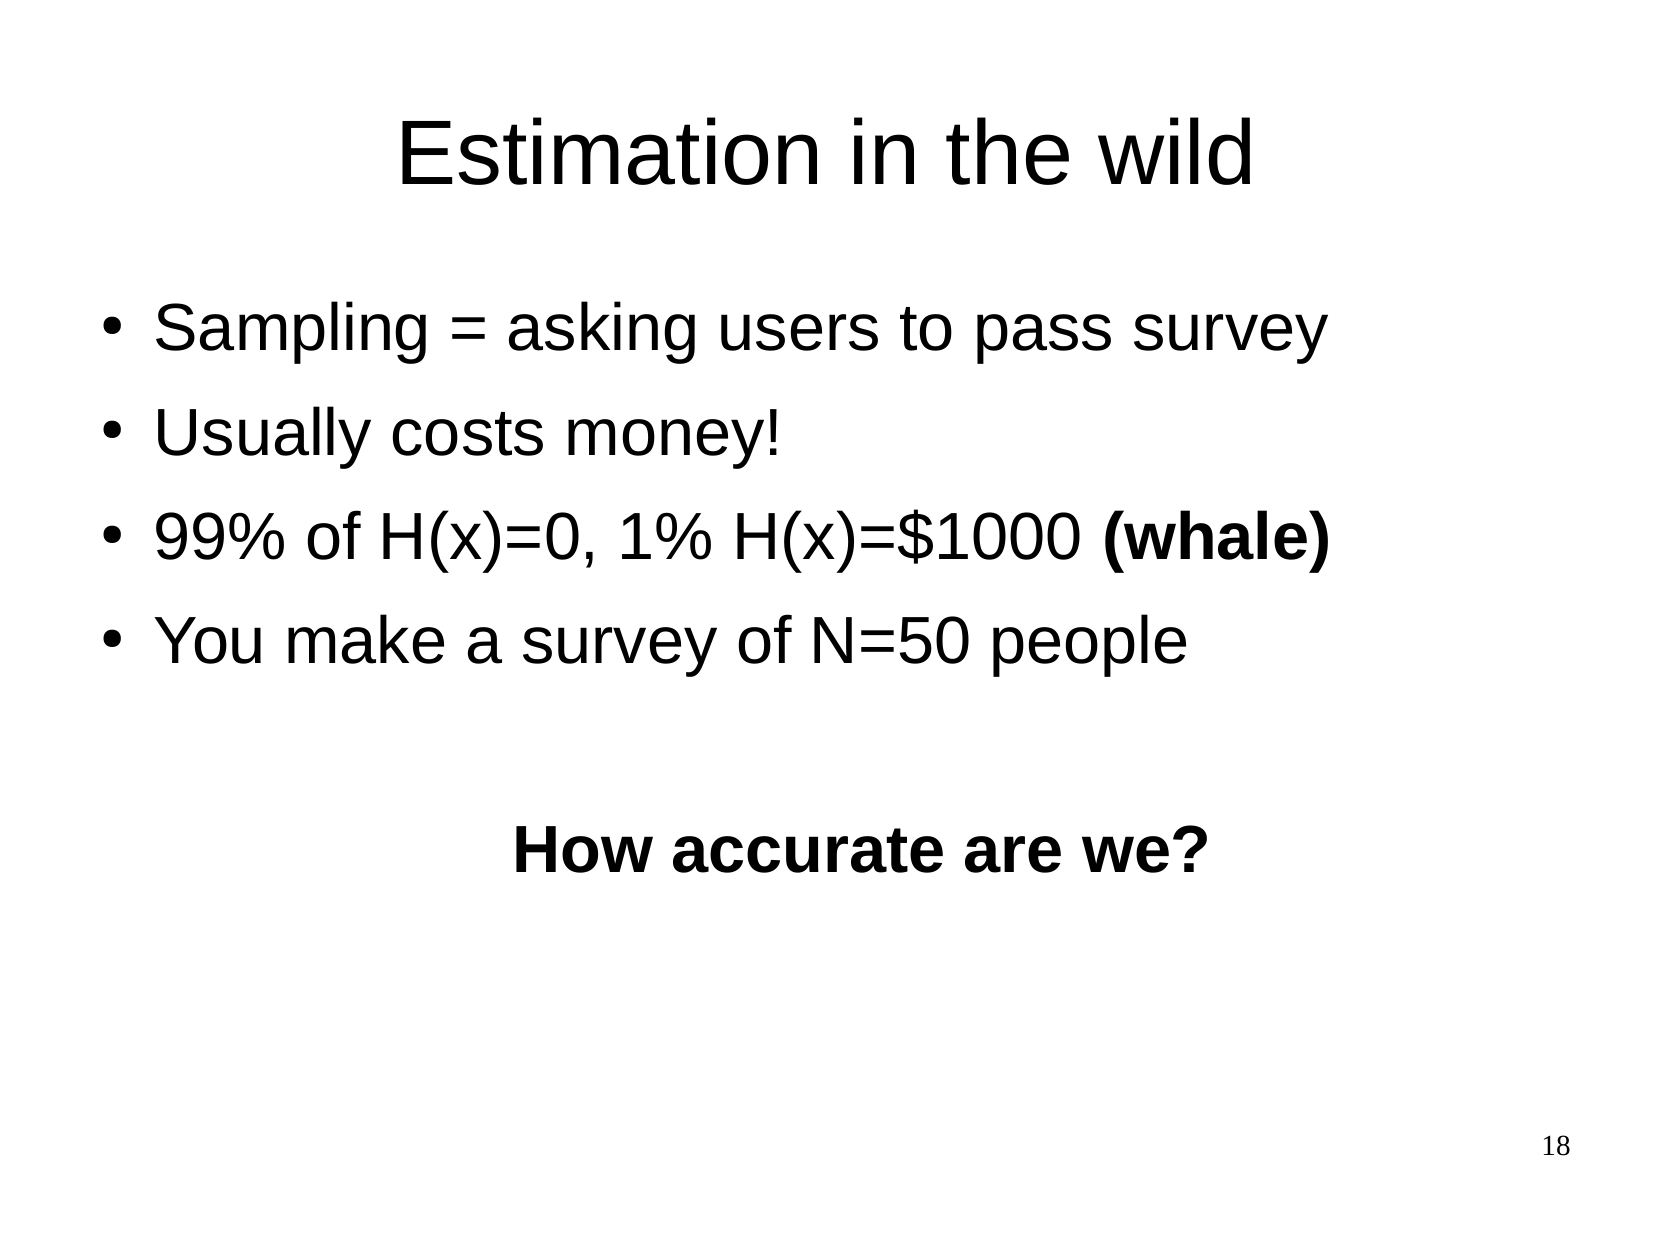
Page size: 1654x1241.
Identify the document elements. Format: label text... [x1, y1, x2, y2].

list Sampling = asking users to pass survey Usually costs money! 99% of H(x)=0, 1% H(x)=$1000 (whale) You make a survey of N=50 people How accurate are we? [82, 290, 1571, 1156]
title Estimation in the wild [82, 49, 1571, 257]
